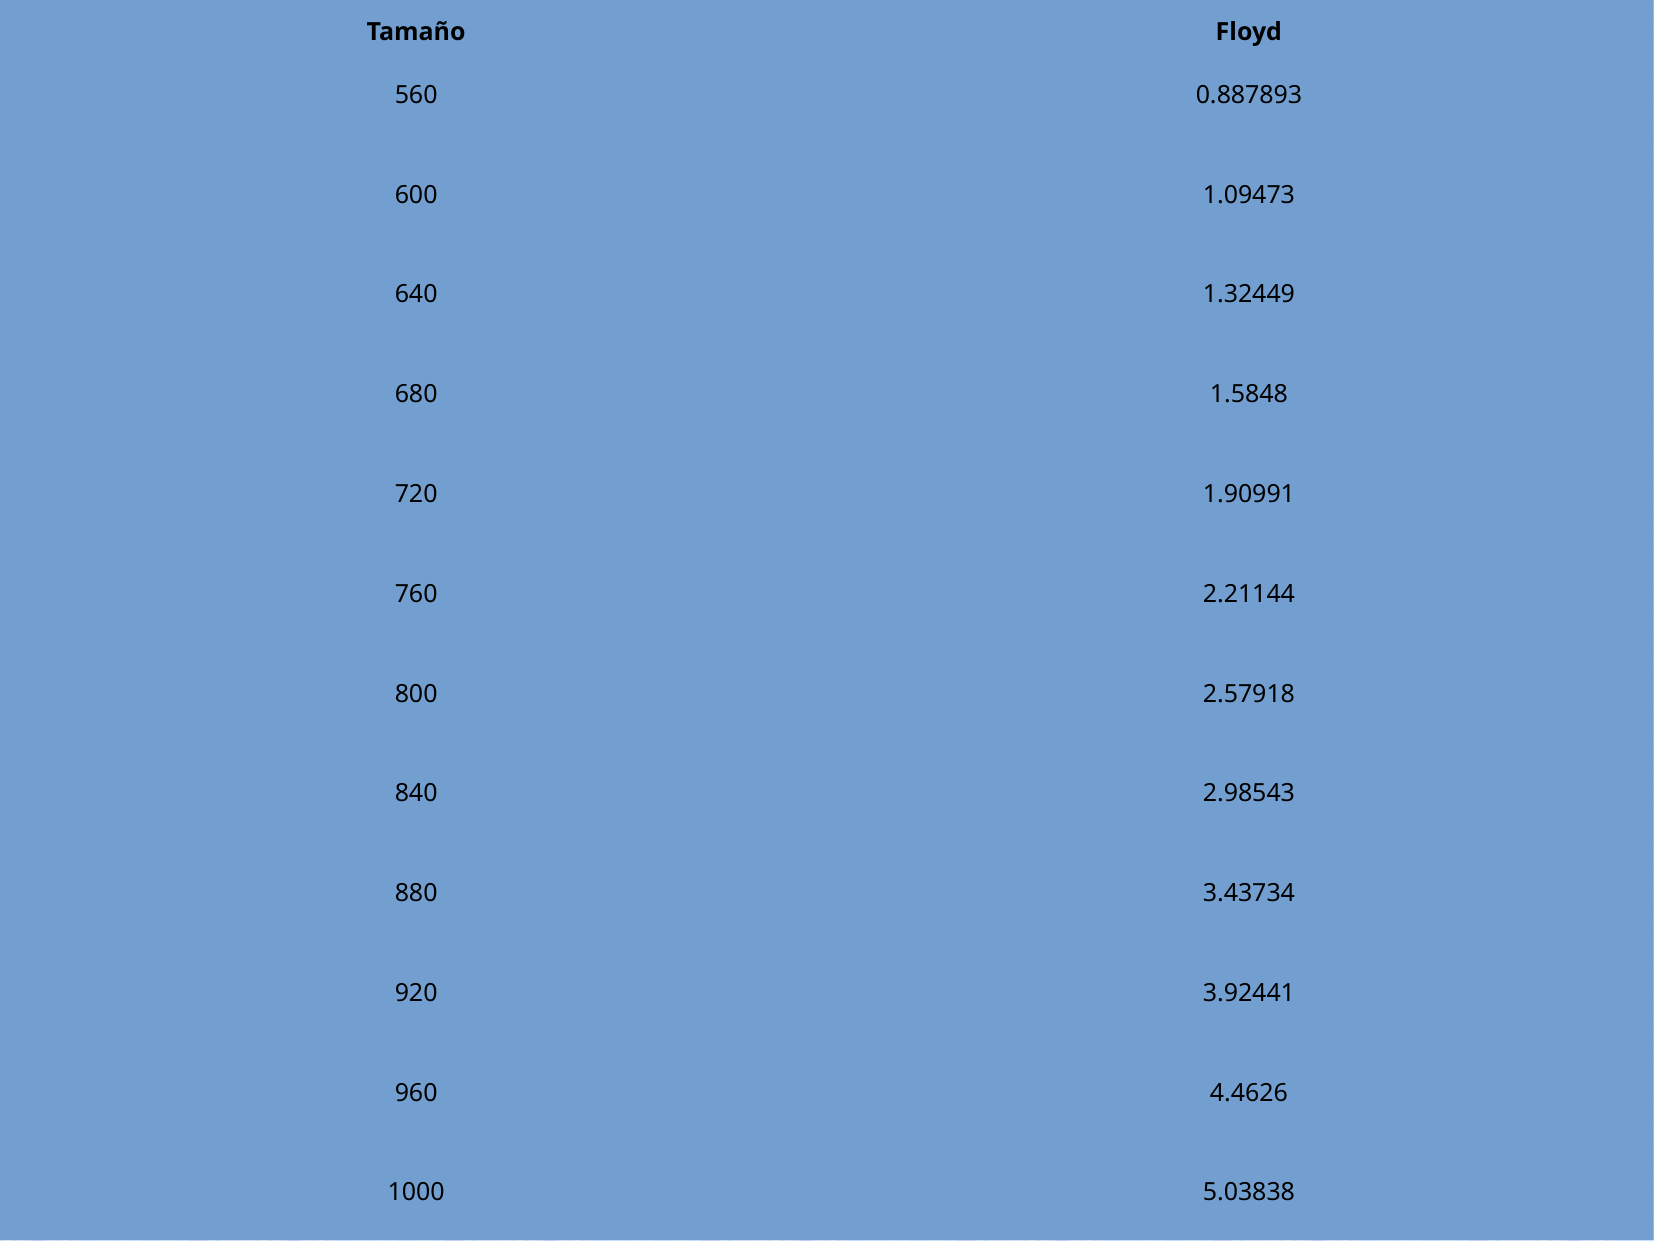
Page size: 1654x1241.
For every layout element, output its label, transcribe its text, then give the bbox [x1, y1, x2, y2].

table_cell 1.32449 [832, 263, 1654, 363]
table_cell 720 [0, 462, 832, 562]
table_header Tamaño [0, 0, 832, 63]
table_cell 560 [0, 63, 832, 163]
table_cell 920 [0, 961, 832, 1061]
table_header Floyd [832, 0, 1654, 63]
table_cell 960 [0, 1061, 832, 1160]
table_cell 1.09473 [832, 163, 1654, 263]
table_cell 1000 [0, 1160, 832, 1240]
table_cell 640 [0, 263, 832, 363]
table_cell 5.03838 [832, 1160, 1654, 1240]
table_cell 4.4626 [832, 1061, 1654, 1160]
table_cell 680 [0, 363, 832, 462]
table_cell 840 [0, 762, 832, 861]
table_cell 760 [0, 562, 832, 662]
table_cell 0.887893 [832, 63, 1654, 163]
table_cell 600 [0, 163, 832, 263]
table_cell 2.98543 [832, 762, 1654, 861]
table_cell 3.43734 [832, 861, 1654, 961]
table_cell 2.57918 [832, 662, 1654, 762]
table_cell 800 [0, 662, 832, 762]
table_cell 1.5848 [832, 363, 1654, 462]
table_cell 1.90991 [832, 462, 1654, 562]
table_cell 2.21144 [832, 562, 1654, 662]
table_cell 880 [0, 861, 832, 961]
table_cell 3.92441 [832, 961, 1654, 1061]
